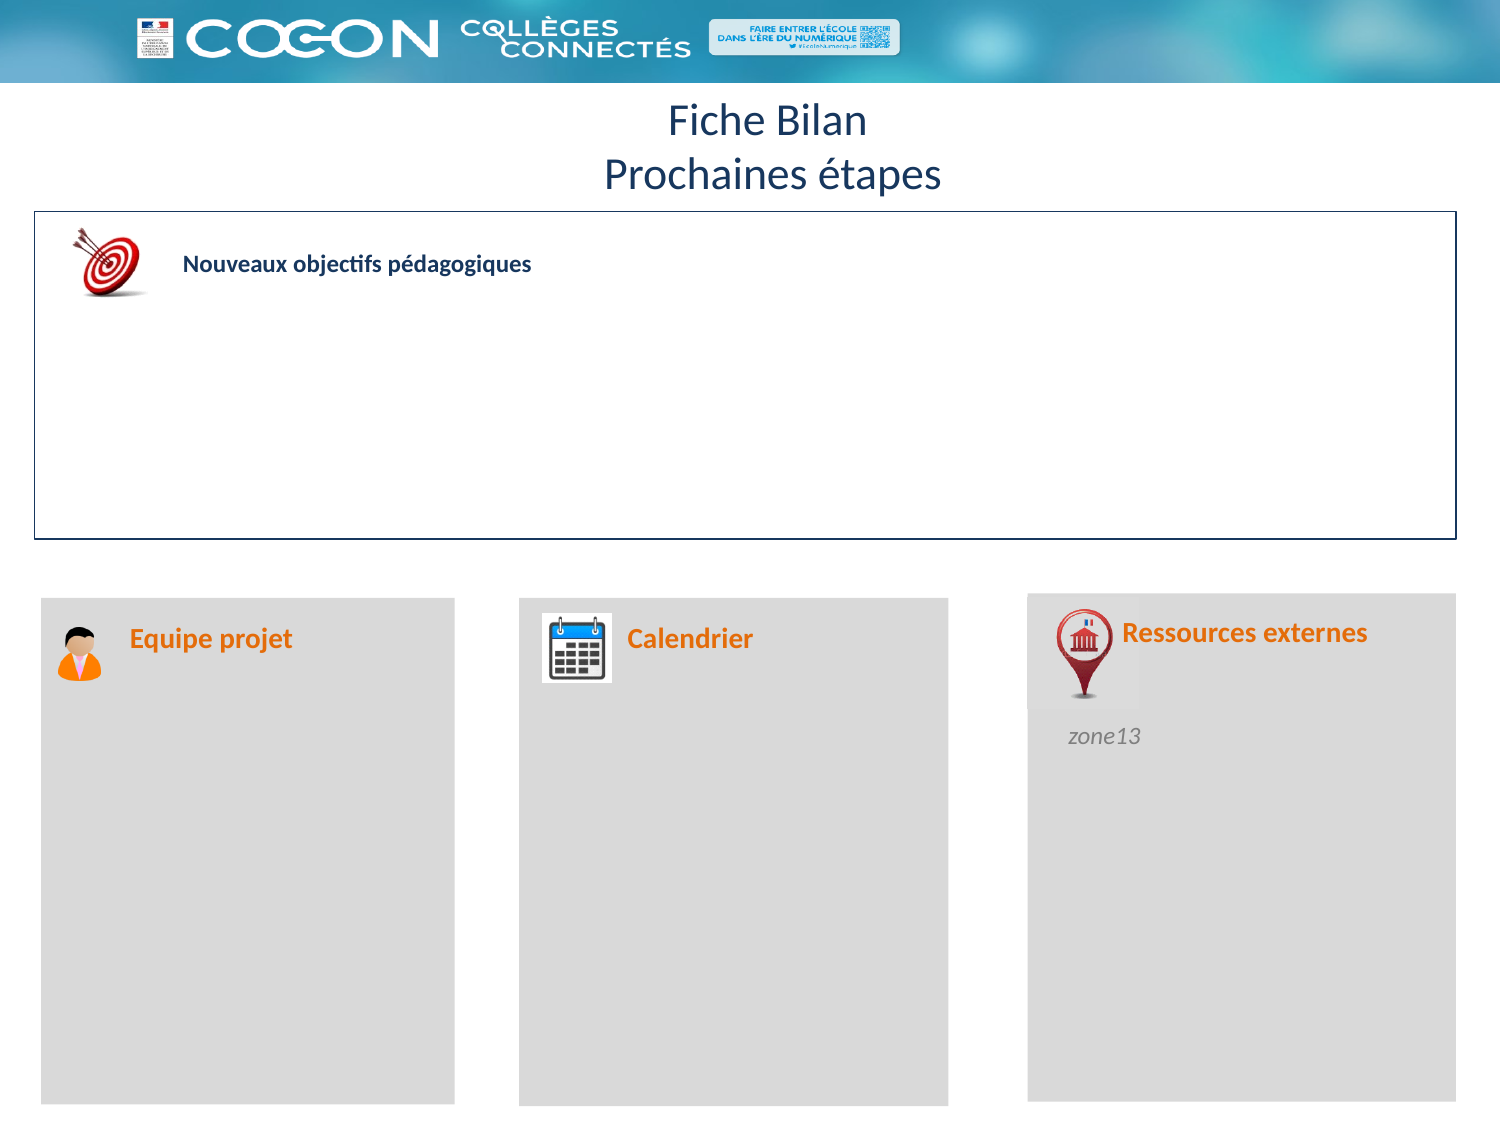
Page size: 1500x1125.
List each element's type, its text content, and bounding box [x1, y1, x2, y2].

picture [47, 224, 148, 301]
text_box [1027, 593, 1456, 613]
text_box zone13 [1053, 711, 1430, 1090]
picture [542, 613, 612, 683]
picture [1027, 597, 1139, 709]
text_box Calendrier [519, 597, 949, 1107]
text_box Ressources externes [1033, 613, 1459, 664]
text_box [34, 211, 1456, 539]
text_box Nouveaux objectifs pédagogiques [168, 229, 1391, 295]
text_box Equipe projet [41, 597, 455, 1105]
text_box [1027, 664, 1456, 1102]
title Fiche Bilan Prochaines étapes [201, 83, 1346, 184]
picture [58, 627, 101, 682]
picture [0, 0, 1500, 83]
